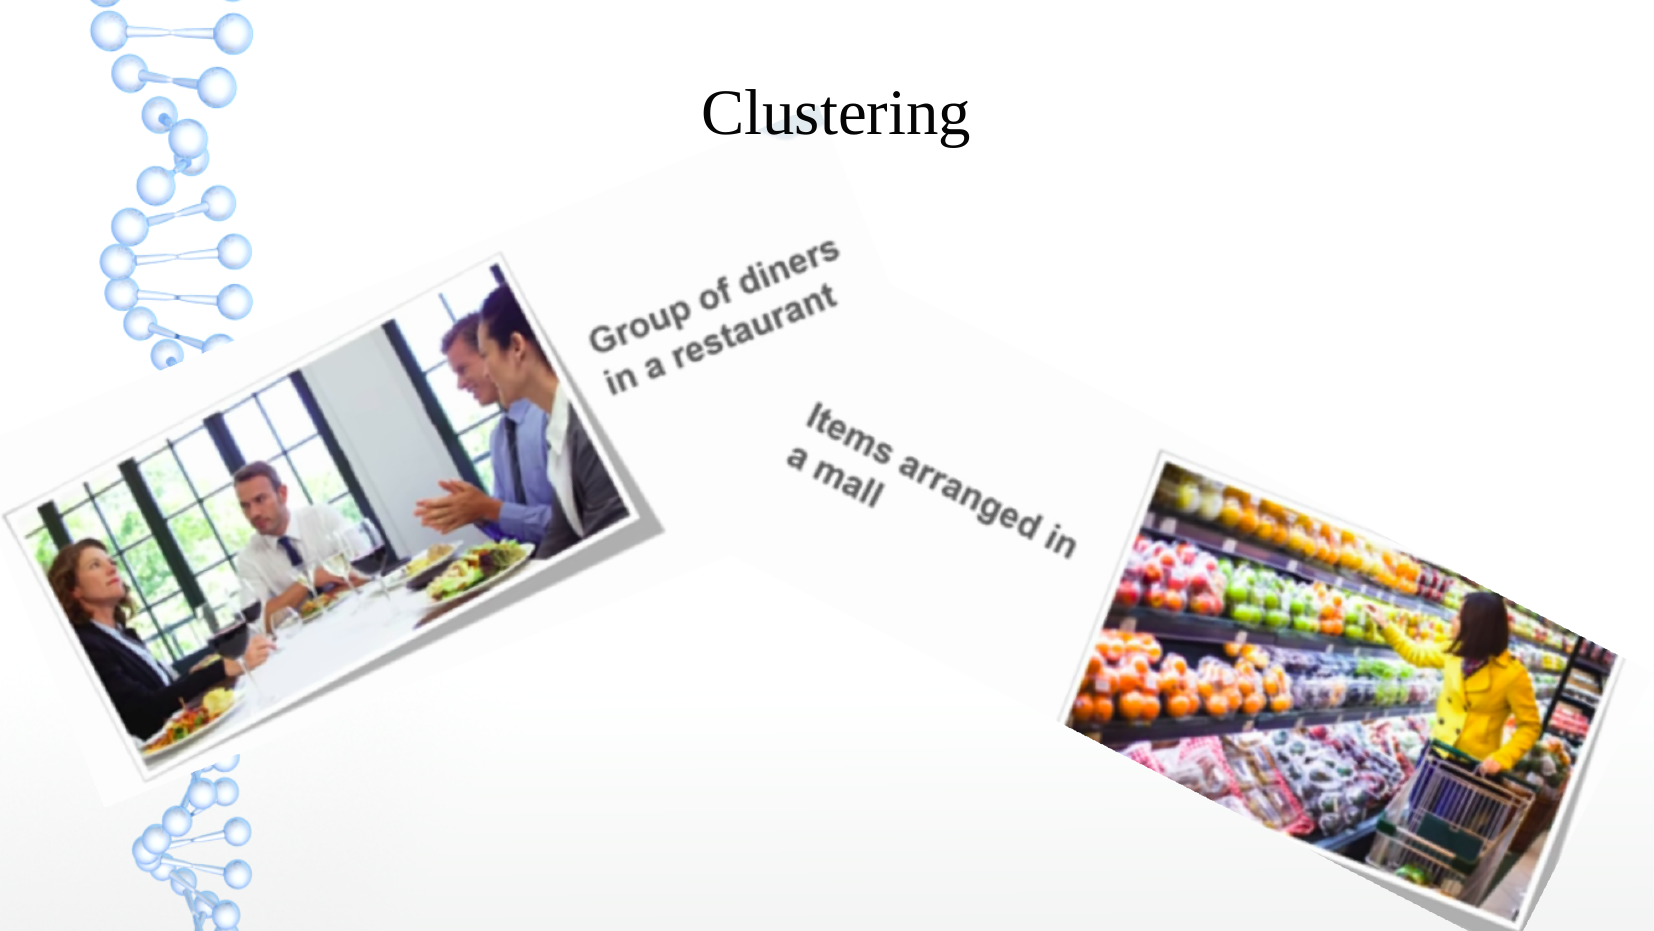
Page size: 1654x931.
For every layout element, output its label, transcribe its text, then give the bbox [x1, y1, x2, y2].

title Clustering [180, 35, 1509, 189]
picture [0, 0, 1654, 931]
